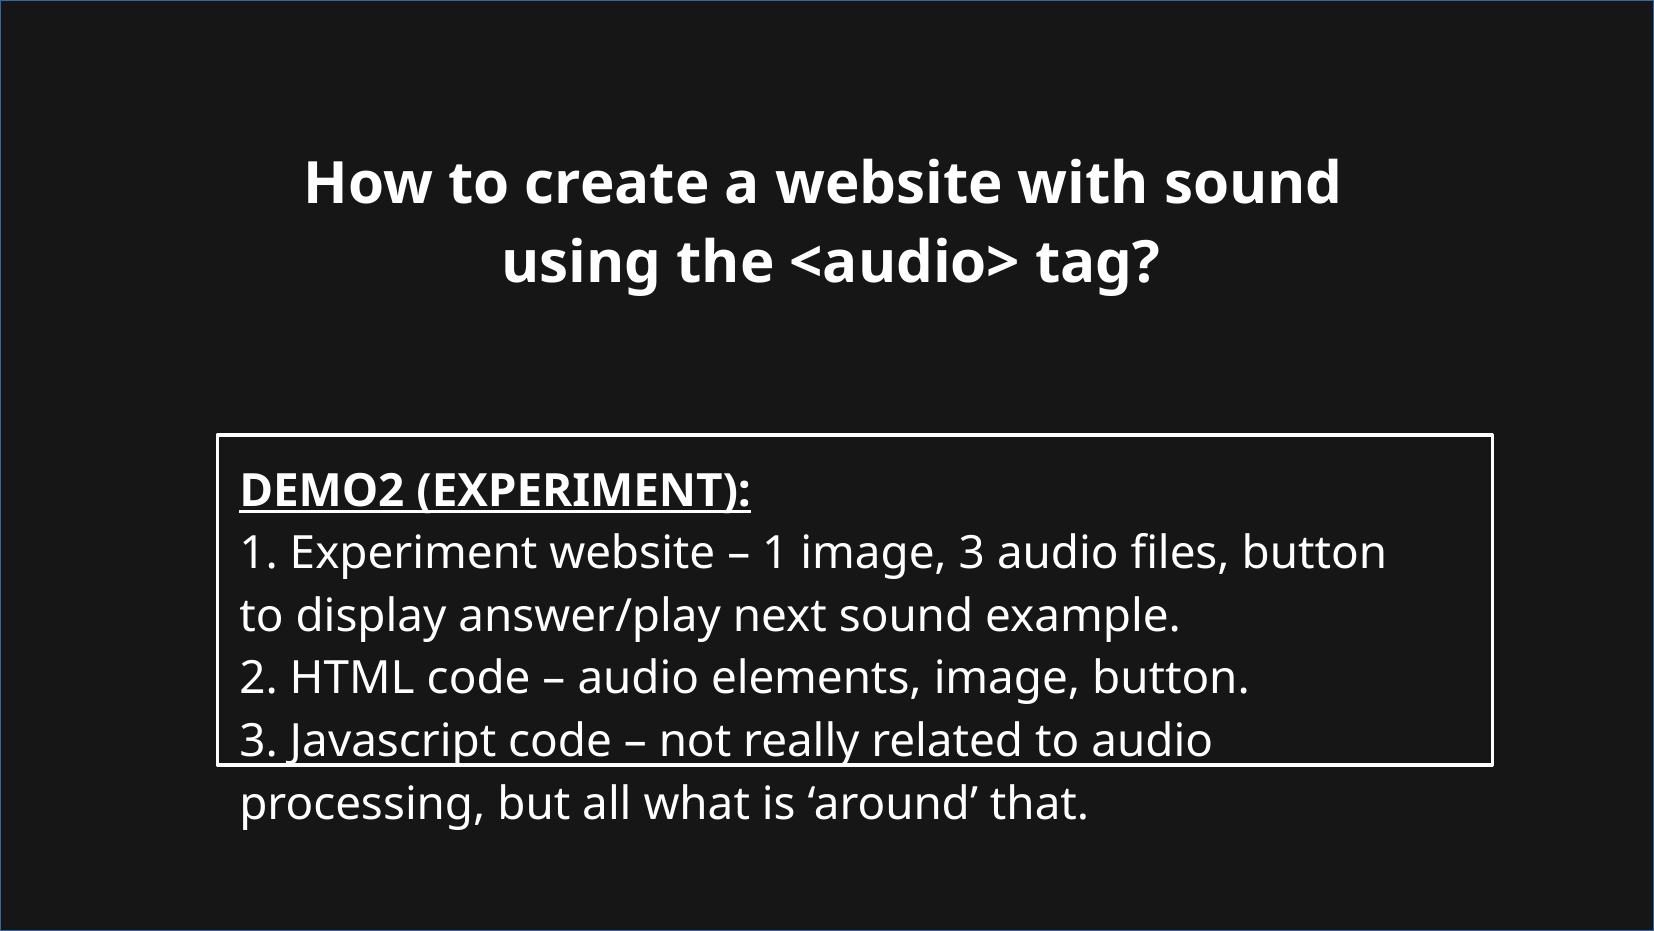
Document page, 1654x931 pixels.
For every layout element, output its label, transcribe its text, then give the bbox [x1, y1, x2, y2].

subtitle How to create a website with sound using the <audio> tag? [86, 30, 1576, 570]
text_box DEMO2 (EXPERIMENT): 1. Experiment website – 1 image, 3 audio files, button to display answer/play next sound example. 2. HTML code – audio elements, image, button. 3. Javascript code – not really related to audio processing, but all what is ‘around’ that. [224, 450, 1456, 763]
text_box DEMO2 (EXPERIMENT): 1. Experiment website – 1 image, 3 audio files, button to display answer/play next sound example. 2. HTML code – audio elements, image, button. 3. Javascript code – not really related to audio processing, but all what is ‘around’ that. [224, 767, 1456, 931]
subtitle How to create a website with sound using the <audio> tag? [219, 437, 1491, 570]
